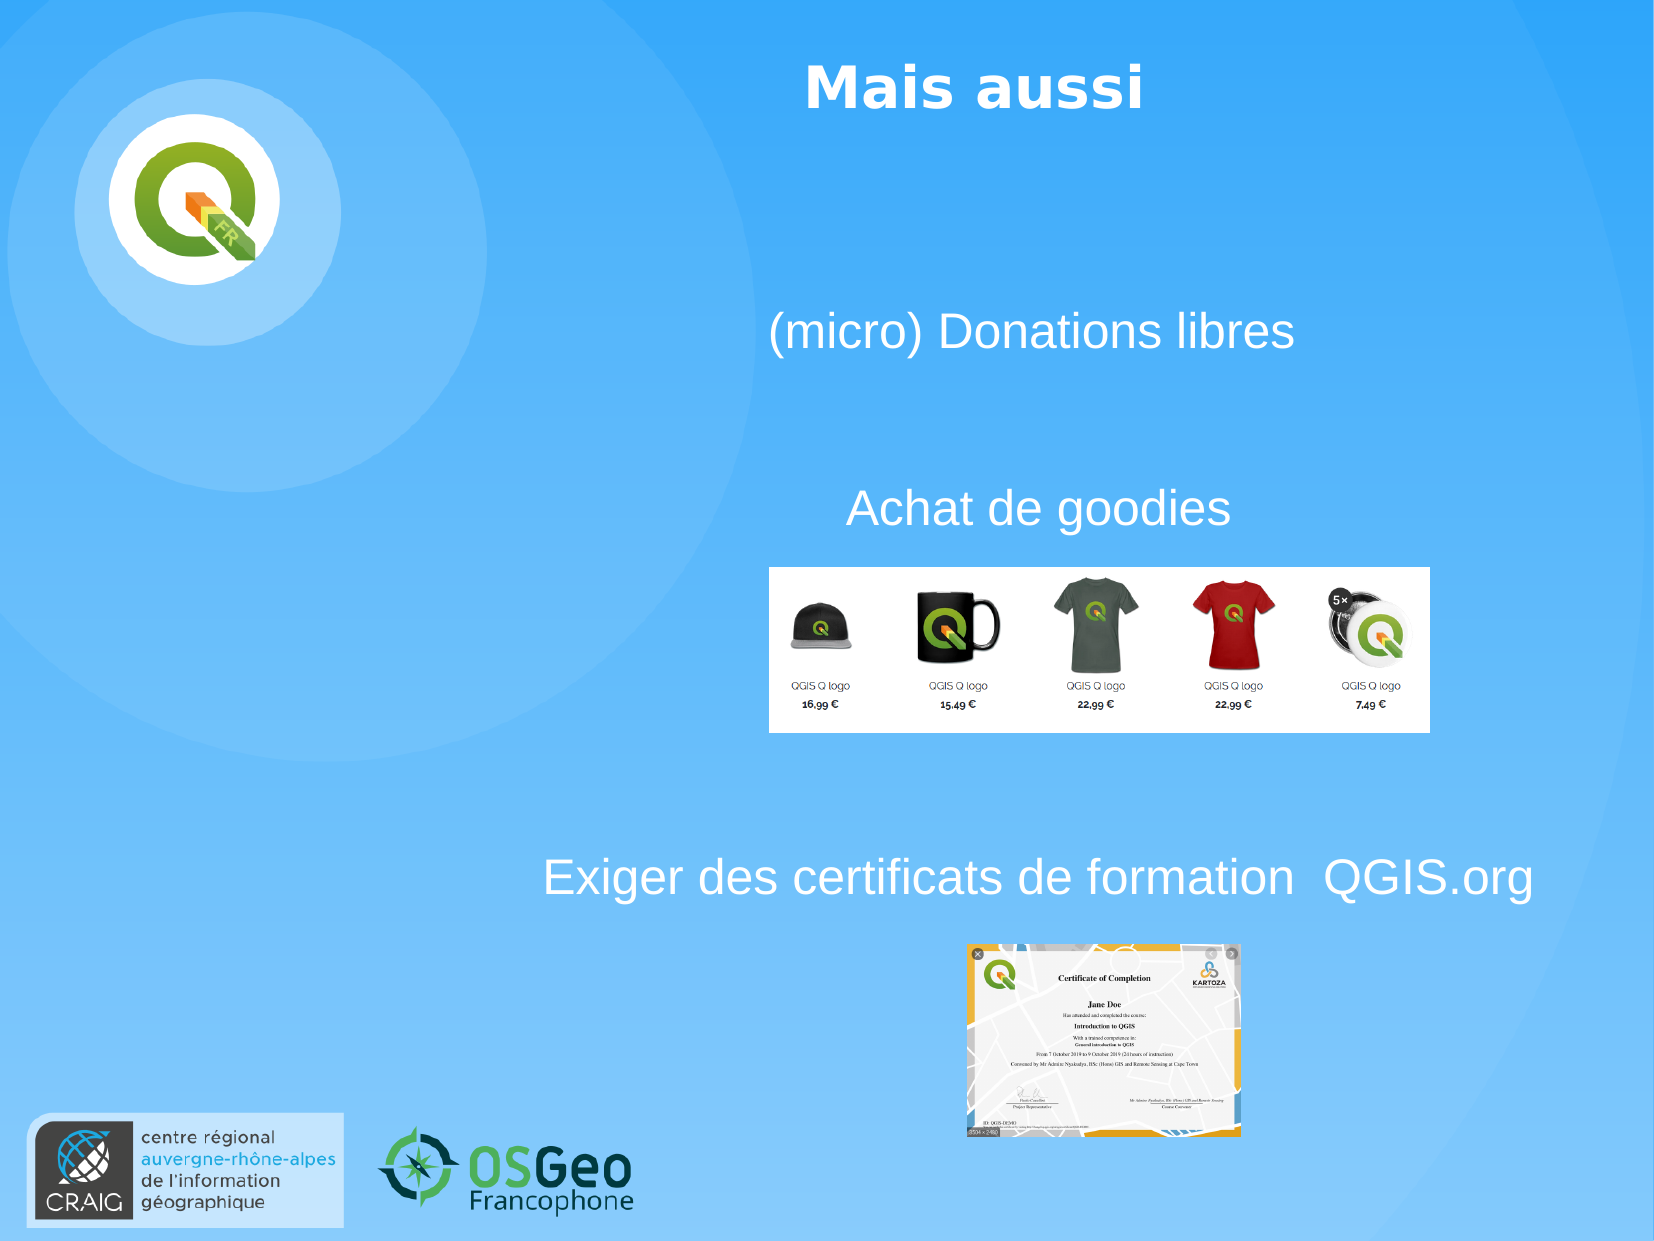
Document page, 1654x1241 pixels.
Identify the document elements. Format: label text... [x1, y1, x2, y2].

text_box (micro) Donations libres Achat de goodies Exiger des certificats de formation QGIS.org [460, 295, 1618, 1170]
picture [0, 0, 1654, 1241]
text_box Mais aussi [389, 47, 1560, 333]
